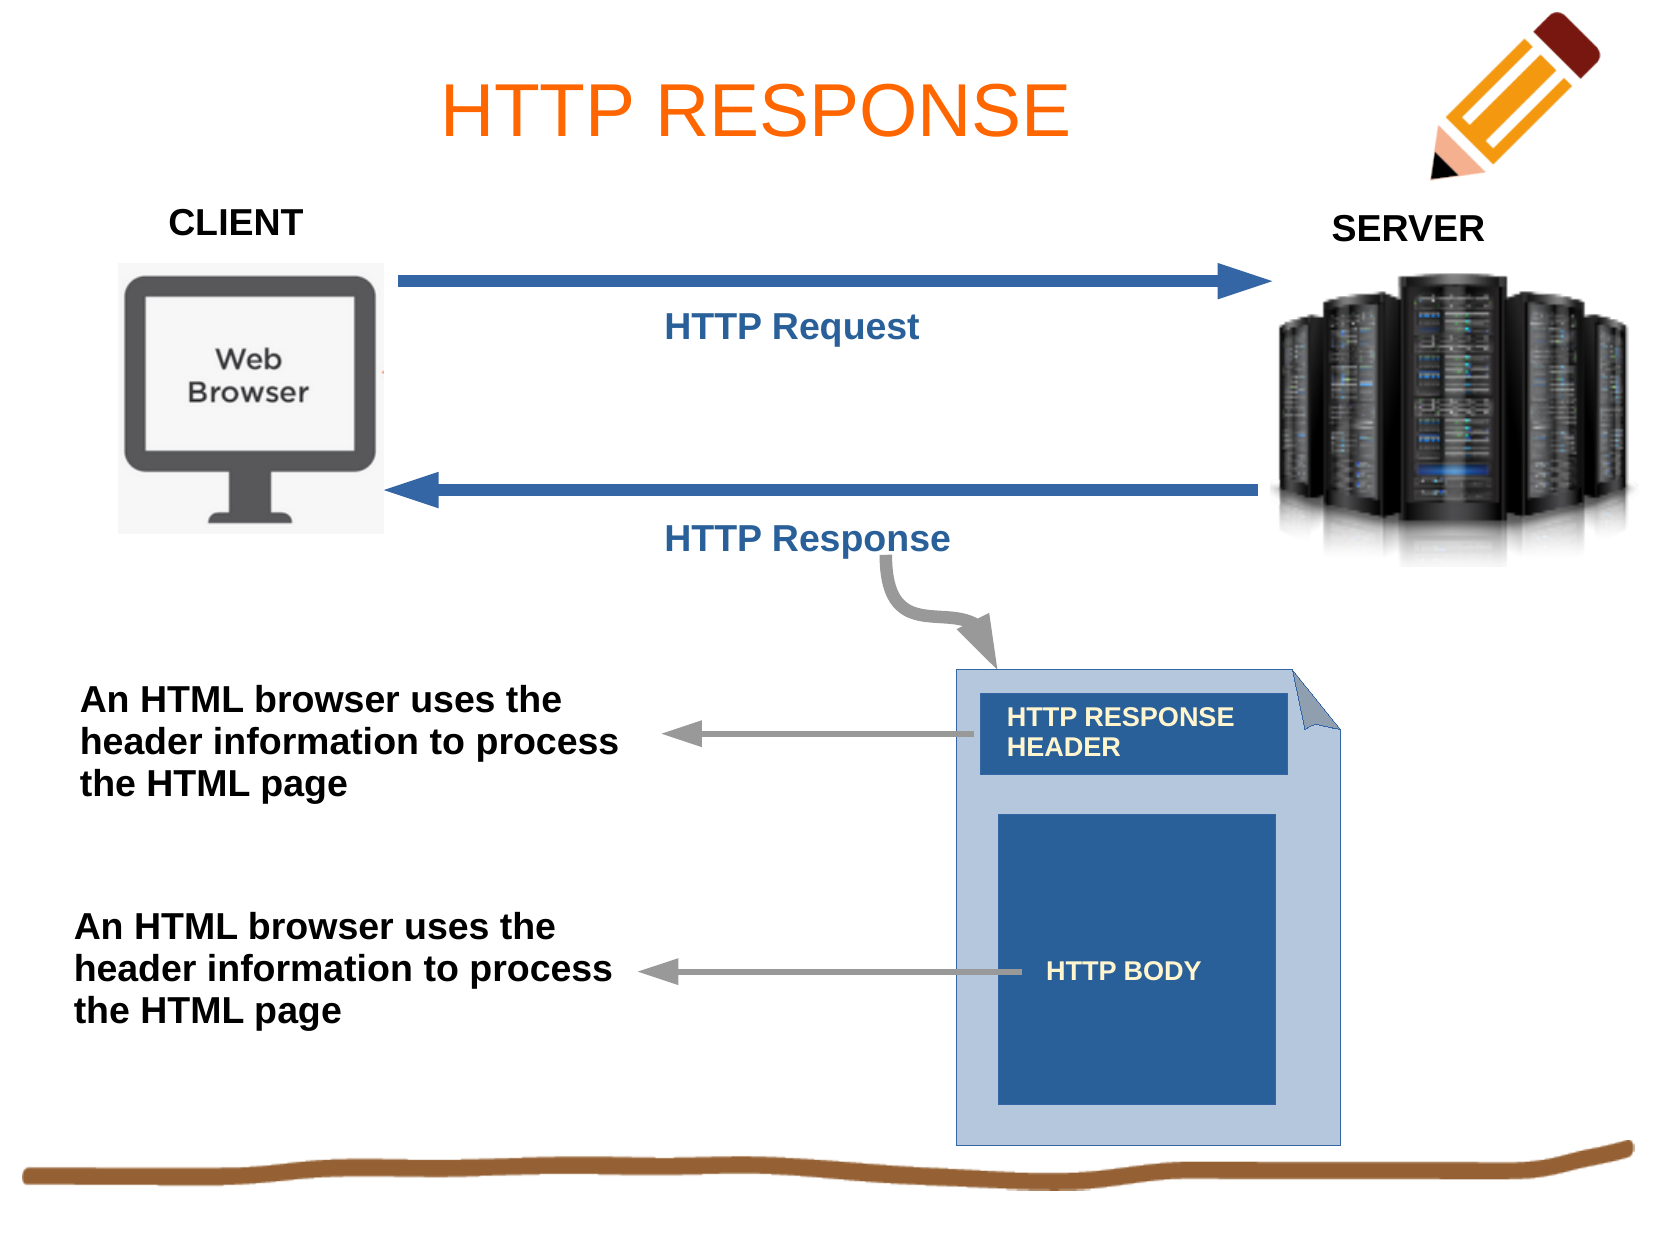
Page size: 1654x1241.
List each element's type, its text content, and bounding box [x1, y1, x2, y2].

picture [1270, 257, 1642, 568]
text_box [956, 669, 1341, 1146]
text_box SERVER [1316, 199, 1548, 297]
text_box HTTP Response [649, 509, 981, 567]
text_box CLIENT [153, 194, 331, 251]
text_box HTTP RESPONSE HEADER [992, 694, 1294, 770]
picture [118, 263, 384, 534]
text_box HTTP BODY [986, 948, 1288, 995]
text_box An HTML browser uses the header information to process the HTML page [64, 670, 656, 812]
picture [1430, 12, 1601, 181]
text_box HTTP Request [649, 298, 981, 356]
title HTTP RESPONSE [82, 49, 1430, 172]
text_box An HTML browser uses the header information to process the HTML page [59, 898, 650, 1040]
picture [22, 1140, 1635, 1191]
